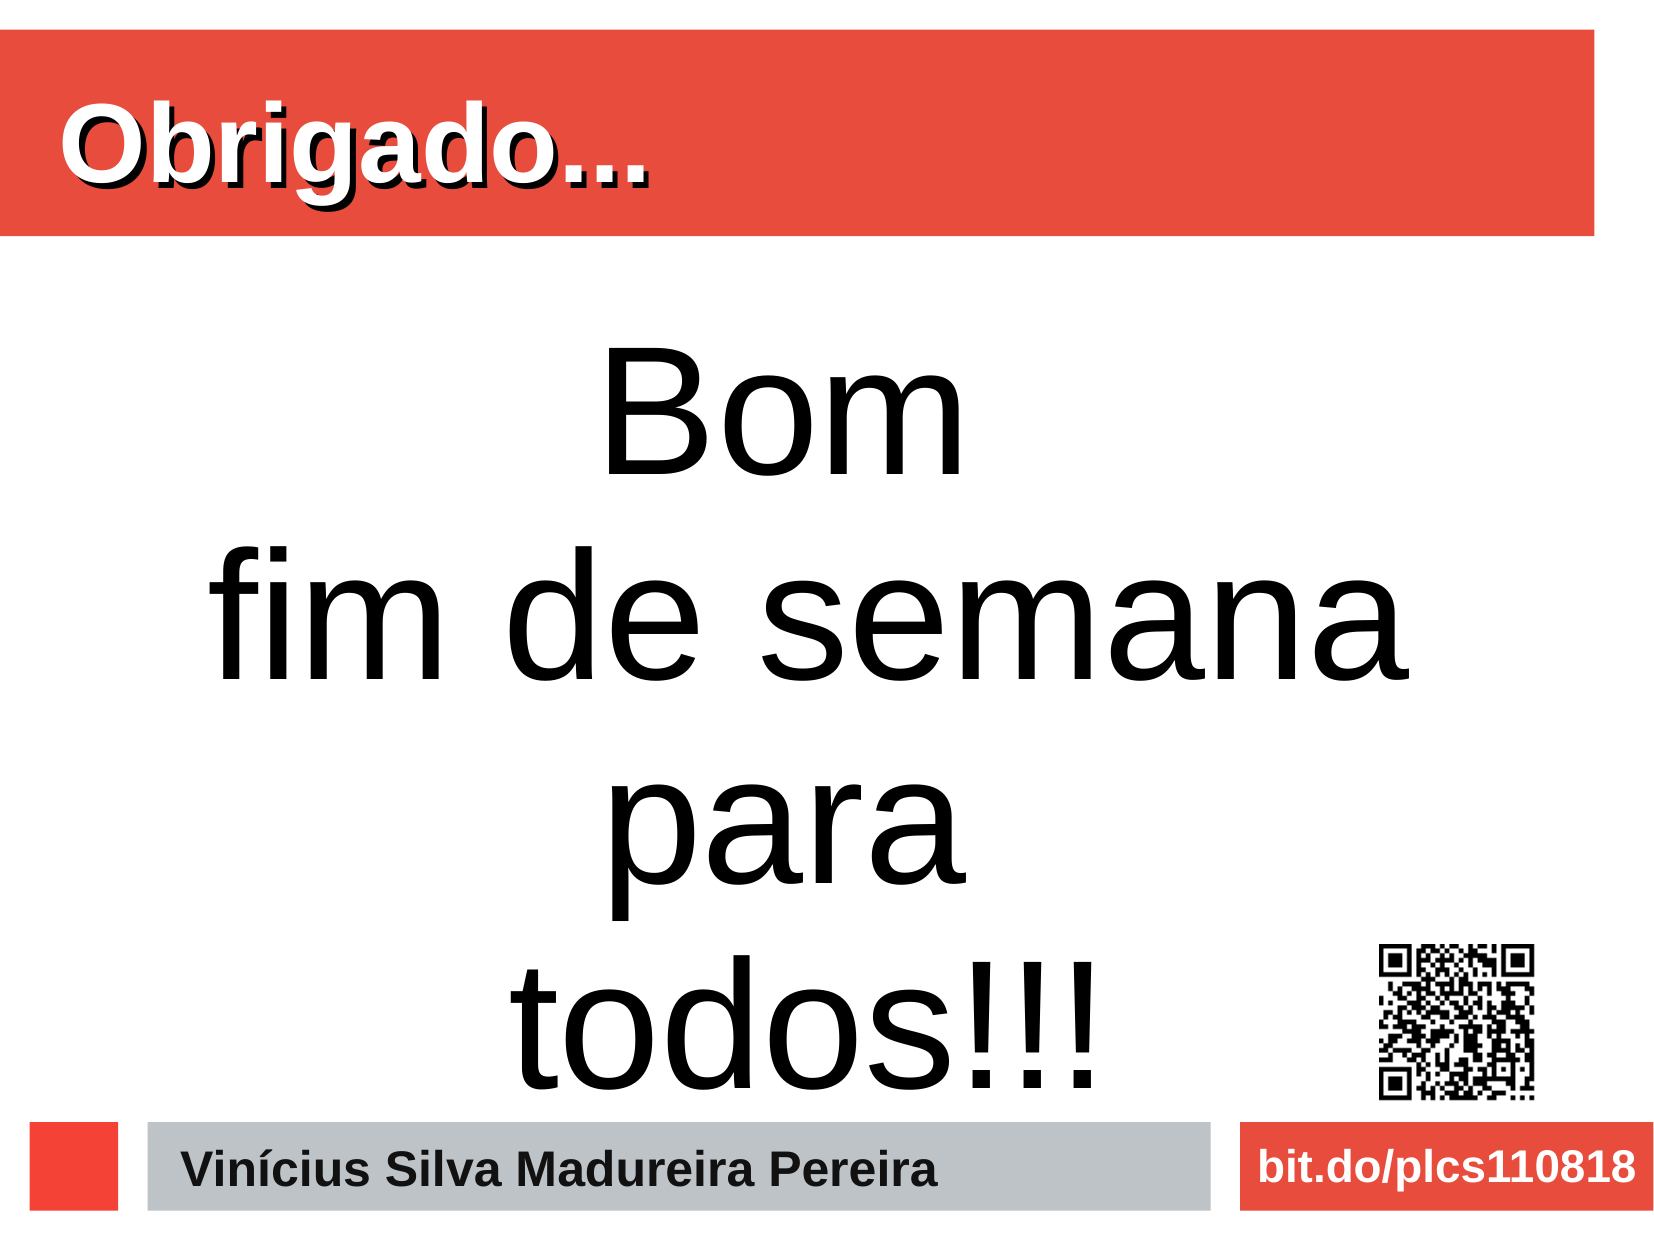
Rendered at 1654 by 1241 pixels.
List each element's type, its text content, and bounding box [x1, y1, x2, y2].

text_box Bom fim de semana para todos!!! [70, 301, 1548, 1135]
picture [1379, 944, 1536, 1102]
text_box bit.do/plcs110818 [1228, 1133, 1654, 1205]
text_box Vinícius Silva Madureira Pereira [165, 1133, 1170, 1205]
title Obrigado... [59, 59, 1595, 207]
